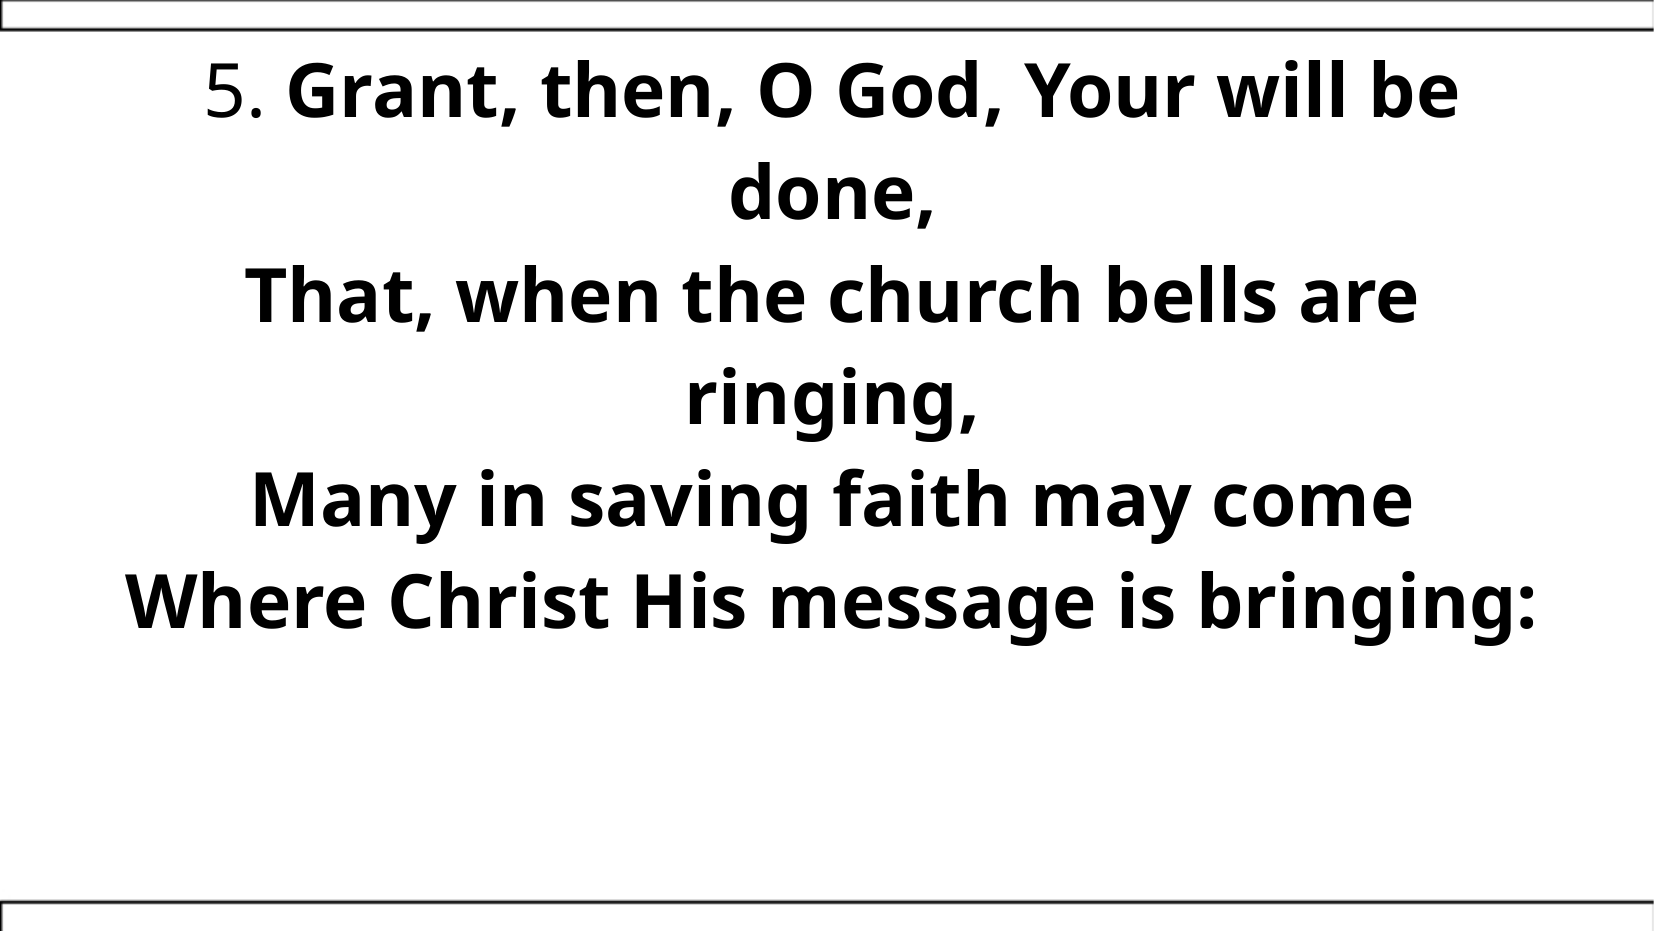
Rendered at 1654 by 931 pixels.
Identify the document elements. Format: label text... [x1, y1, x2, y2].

picture [0, 0, 1654, 931]
text_box 5. Grant, then, O God, Your will be done, That, when the church bells are ringing, Many in saving faith may come Where Christ His message is bringing: [105, 30, 1561, 445]
